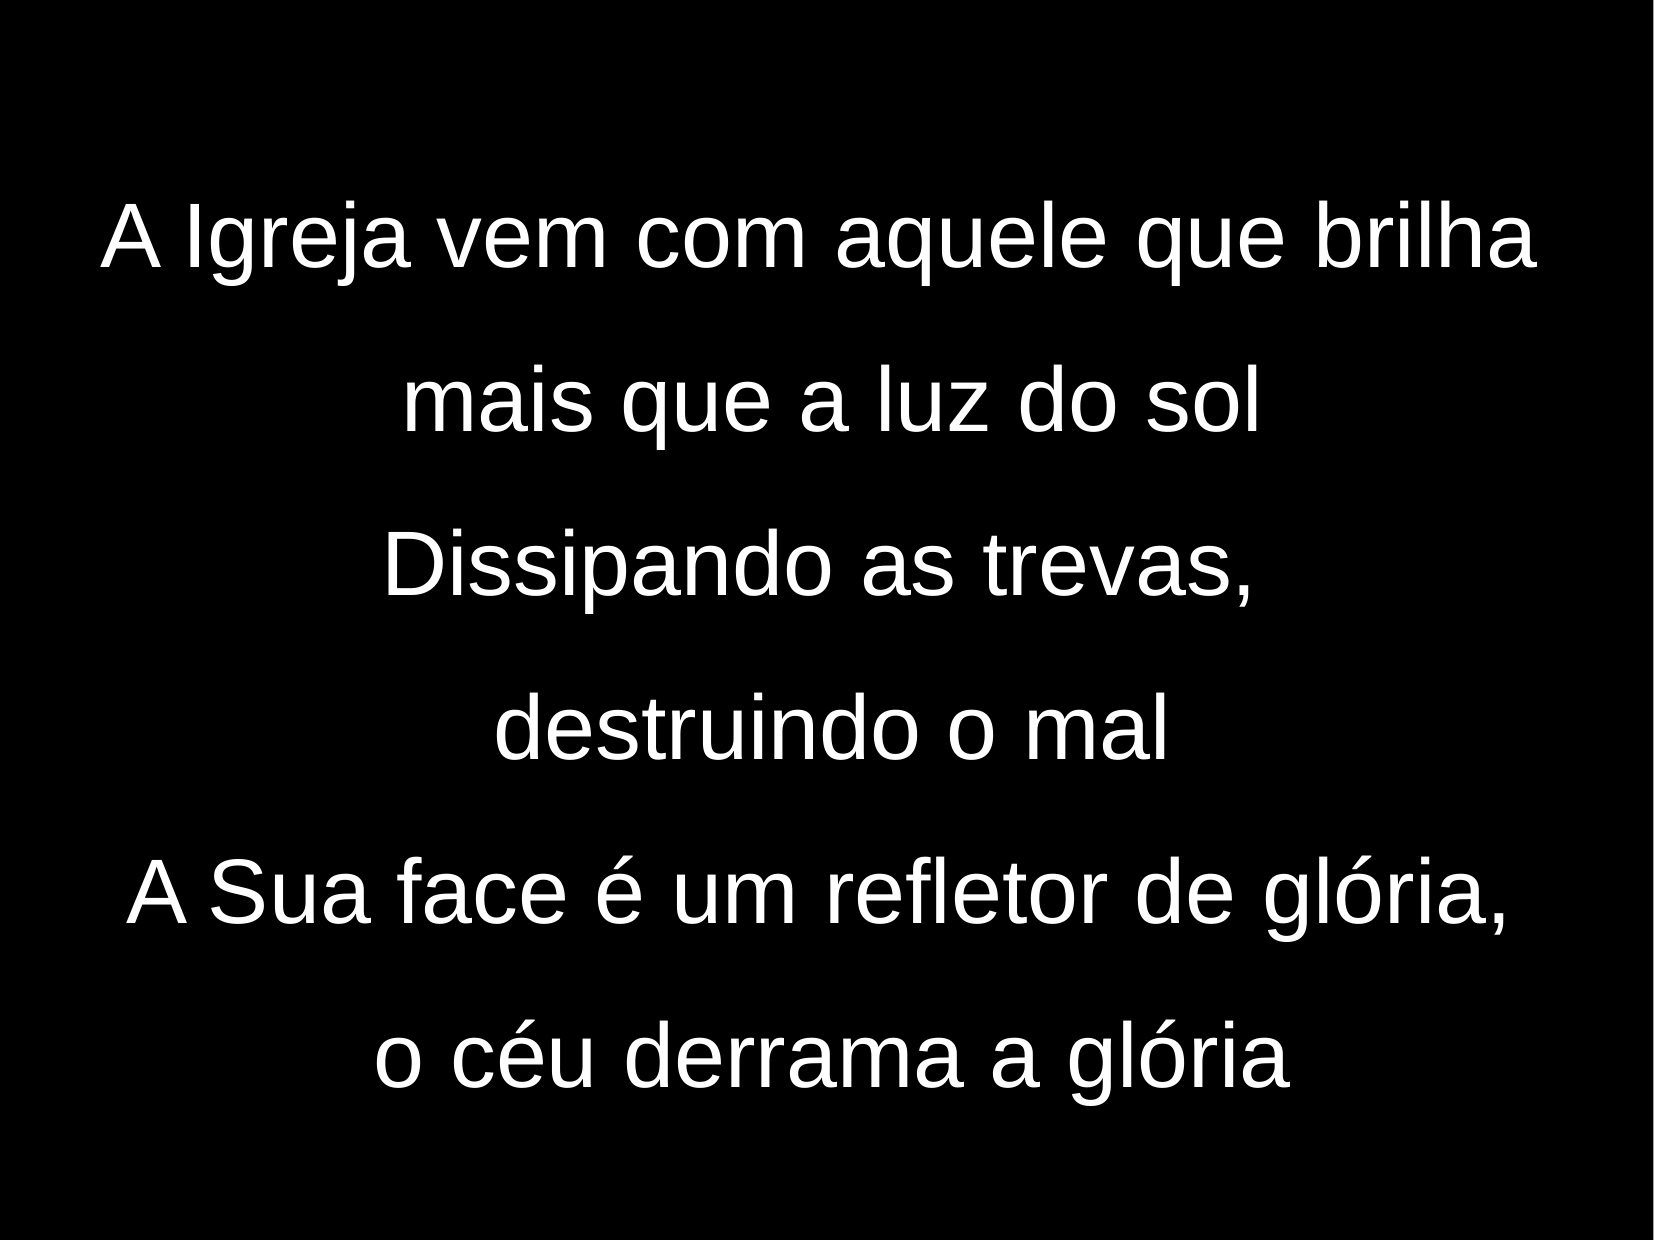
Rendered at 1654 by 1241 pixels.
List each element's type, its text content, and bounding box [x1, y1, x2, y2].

text_box A Igreja vem com aquele que brilha mais que a luz do sol Dissipando as trevas, destruindo o mal A Sua face é um refletor de glória, o céu derrama a glória [35, 115, 1630, 1168]
